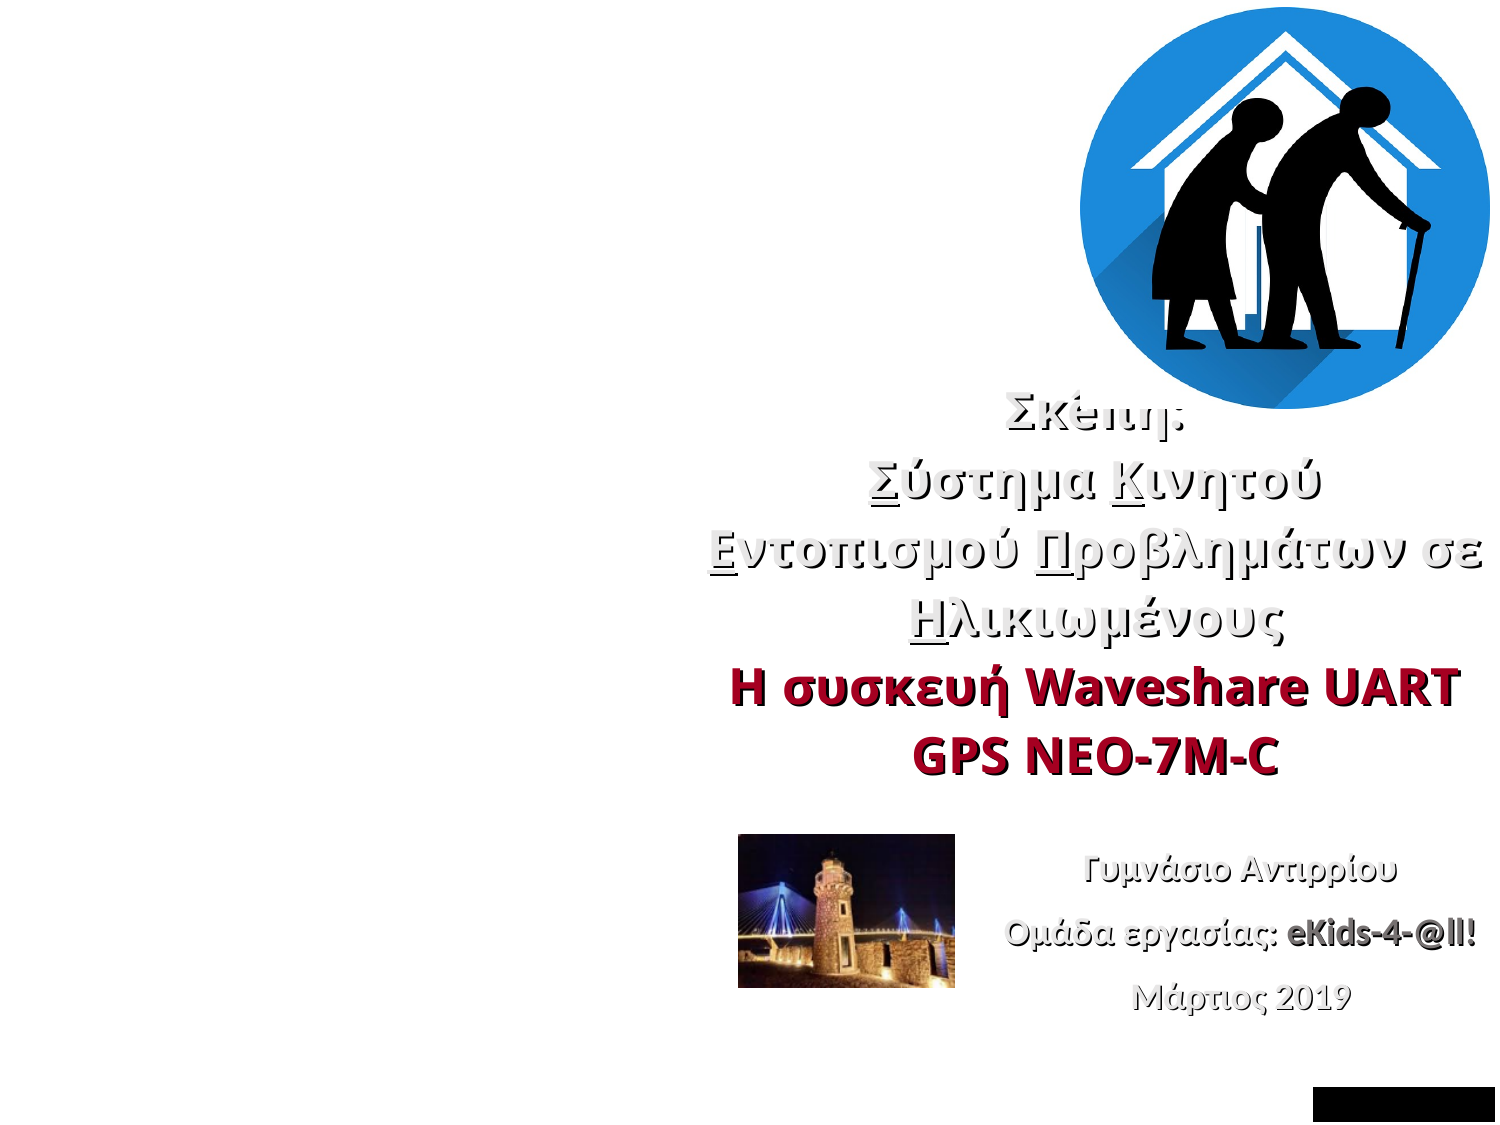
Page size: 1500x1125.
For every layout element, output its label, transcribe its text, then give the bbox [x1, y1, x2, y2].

title Σκêπη: Σύστημα Κινητού Εντοπισμού Προβλημάτων σε Ηλικιωμένους Η συσκευή Waveshare UART GPS NEO-7M-C [690, 361, 1500, 764]
text_box [1314, 1088, 1494, 1121]
picture [738, 834, 955, 988]
text_box Γυμνάσιο Αντιρρίου Ομάδα εργασίας: eKids-4-@ll! Μάρτιος 2019 [975, 808, 1500, 1045]
picture [1080, 7, 1490, 409]
